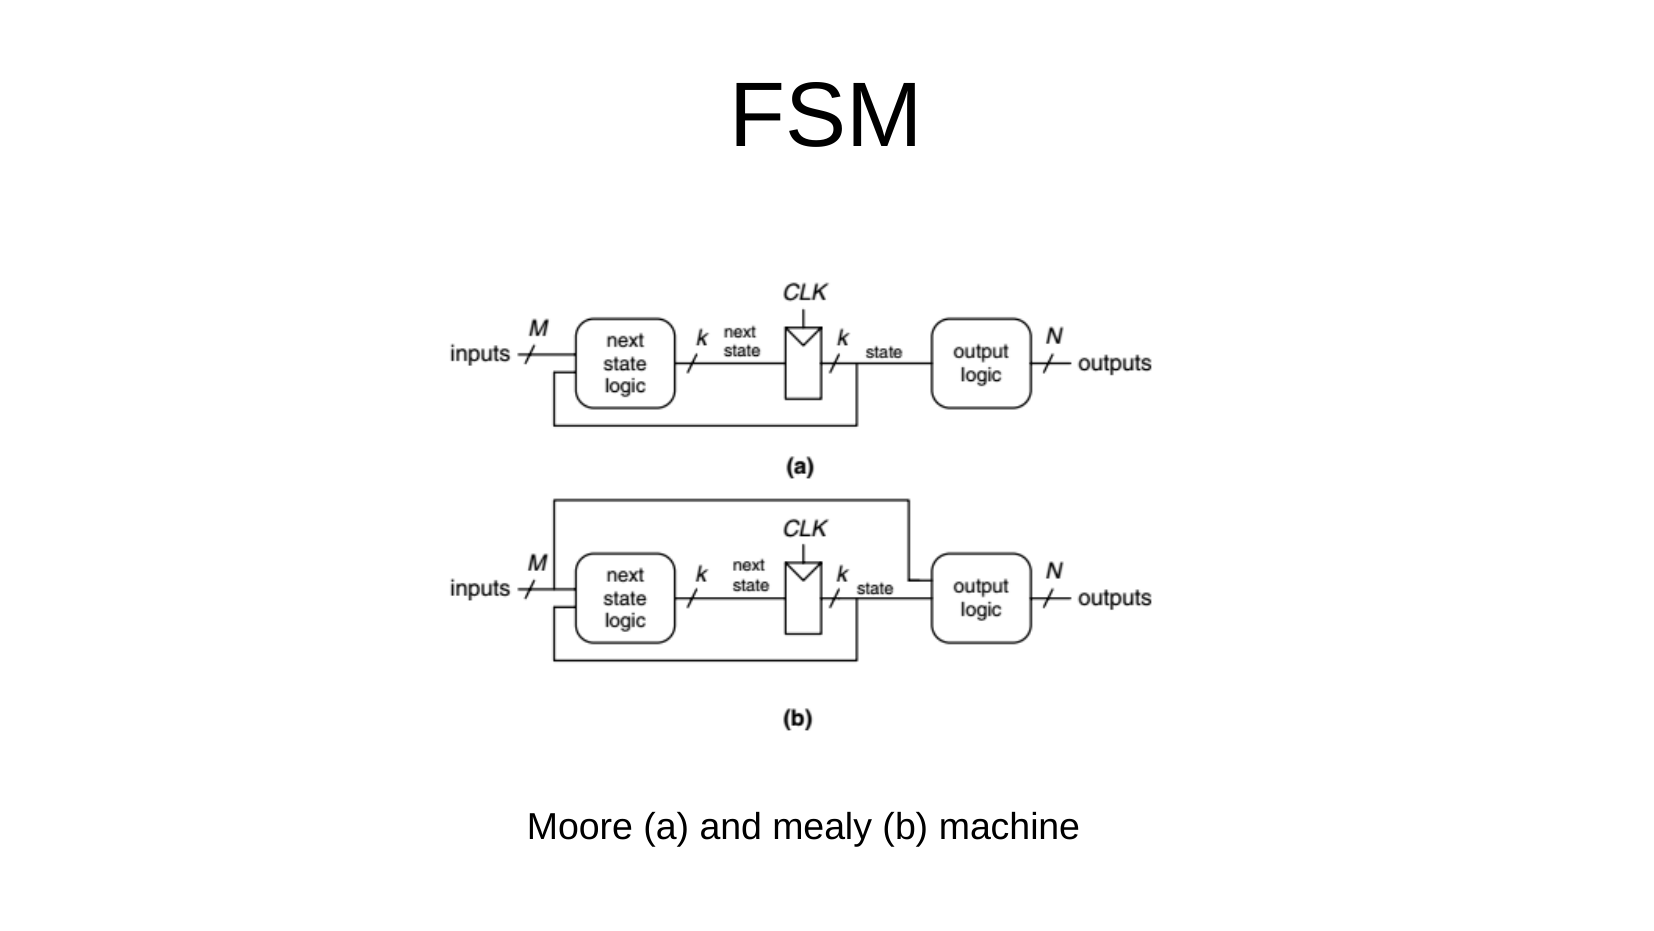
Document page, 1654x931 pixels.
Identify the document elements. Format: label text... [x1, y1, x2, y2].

text_box Moore (a) and mealy (b) machine [512, 798, 1096, 856]
picture [369, 247, 1261, 766]
title FSM [82, 37, 1571, 193]
